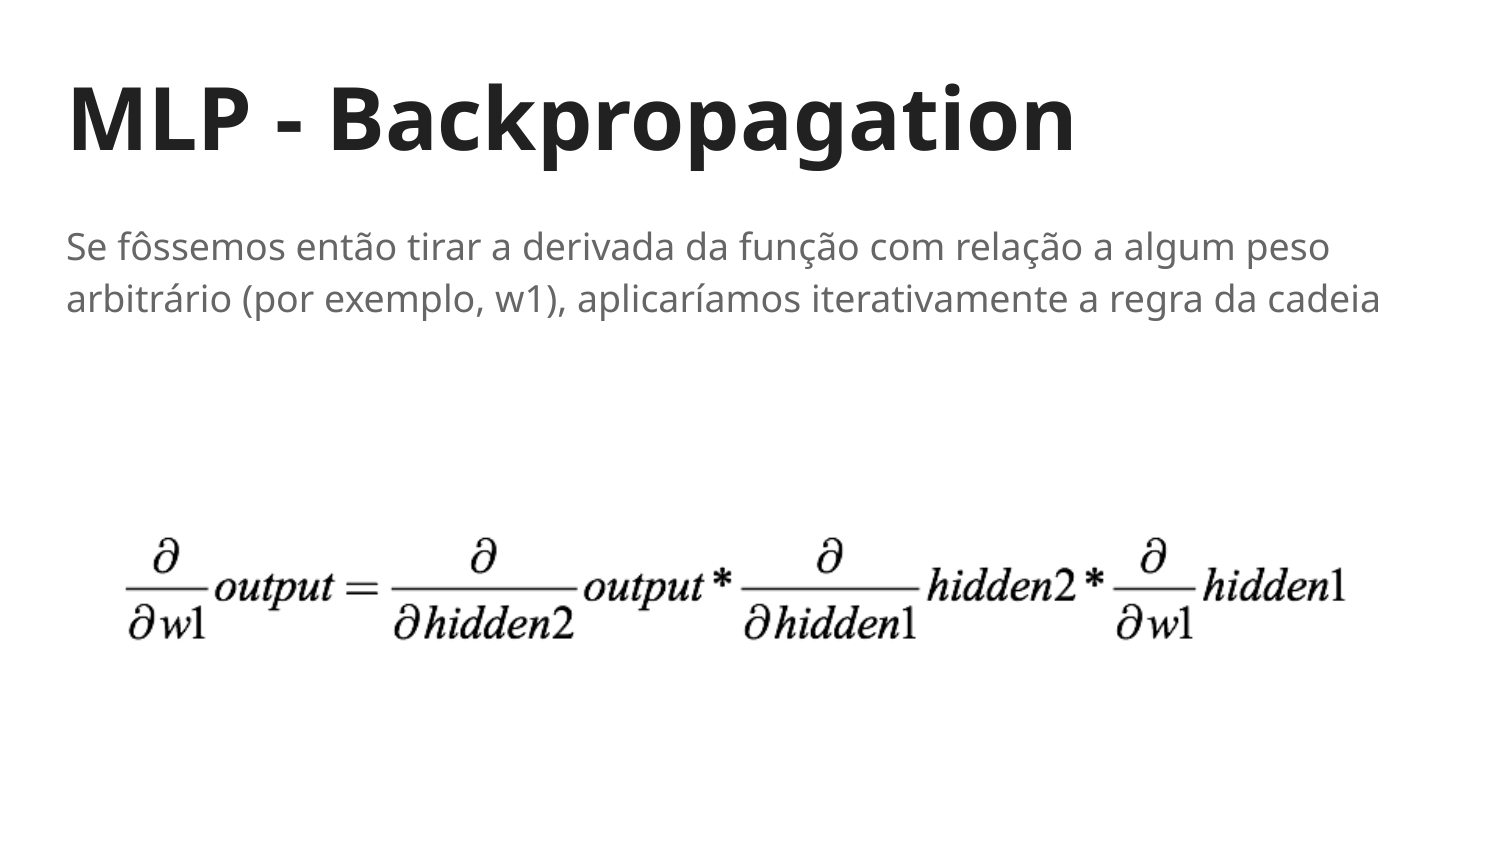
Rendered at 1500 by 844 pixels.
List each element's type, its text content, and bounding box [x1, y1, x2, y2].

list Se fôssemos então tirar a derivada da função com relação a algum peso arbitrário (por exemplo, w1), aplicaríamos iterativamente a regra da cadeia [51, 201, 1449, 750]
title MLP - Backpropagation [51, 48, 1449, 180]
picture [123, 527, 1349, 642]
